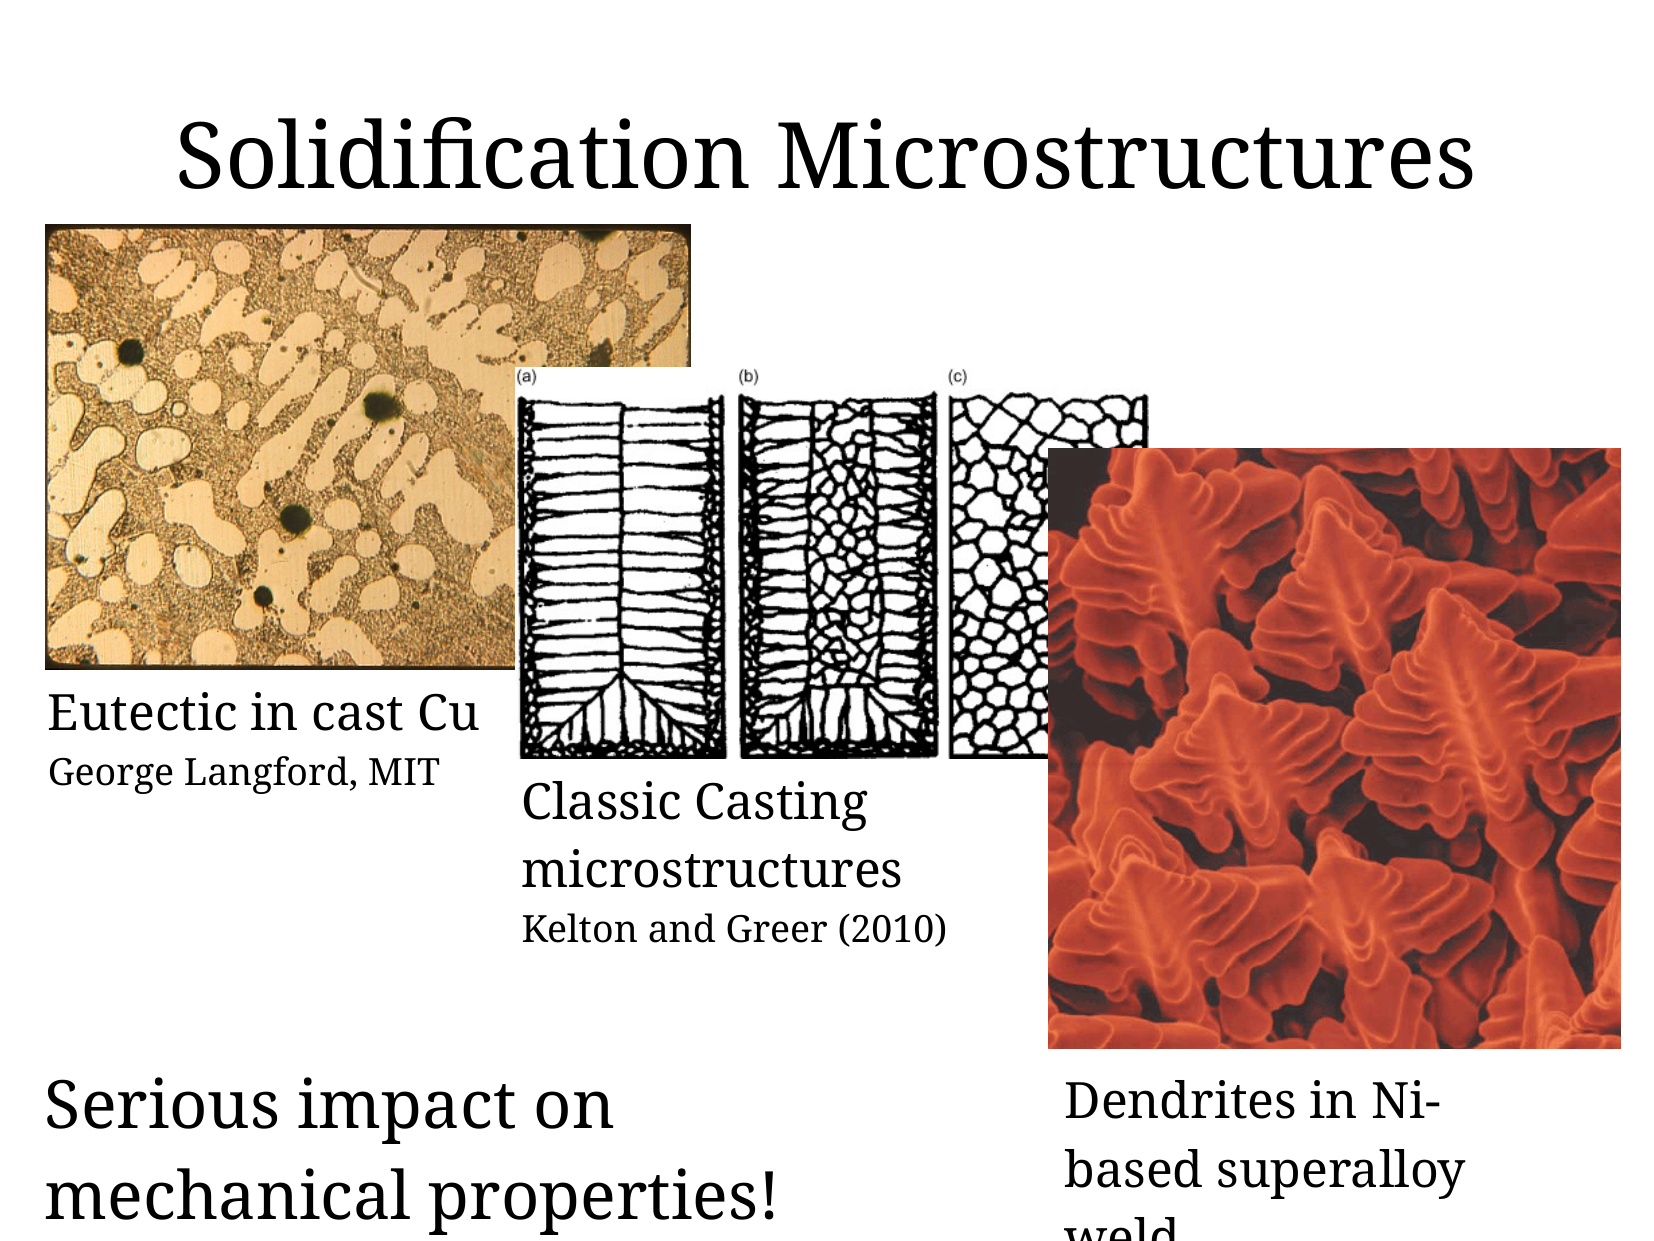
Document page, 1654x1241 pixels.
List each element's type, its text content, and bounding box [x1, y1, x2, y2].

text_box Classic Casting microstructures Kelton and Greer (2010) [506, 758, 1257, 925]
text_box Serious impact on mechanical properties! [30, 1050, 862, 1216]
text_box Dendrites in Ni-based superalloy weld David et al. (2003) [1050, 1058, 1591, 1224]
text_box Eutectic in cast Cu George Langford, MIT [33, 669, 514, 781]
picture [45, 224, 1621, 1049]
title Solidification Microstructures [82, 49, 1571, 257]
